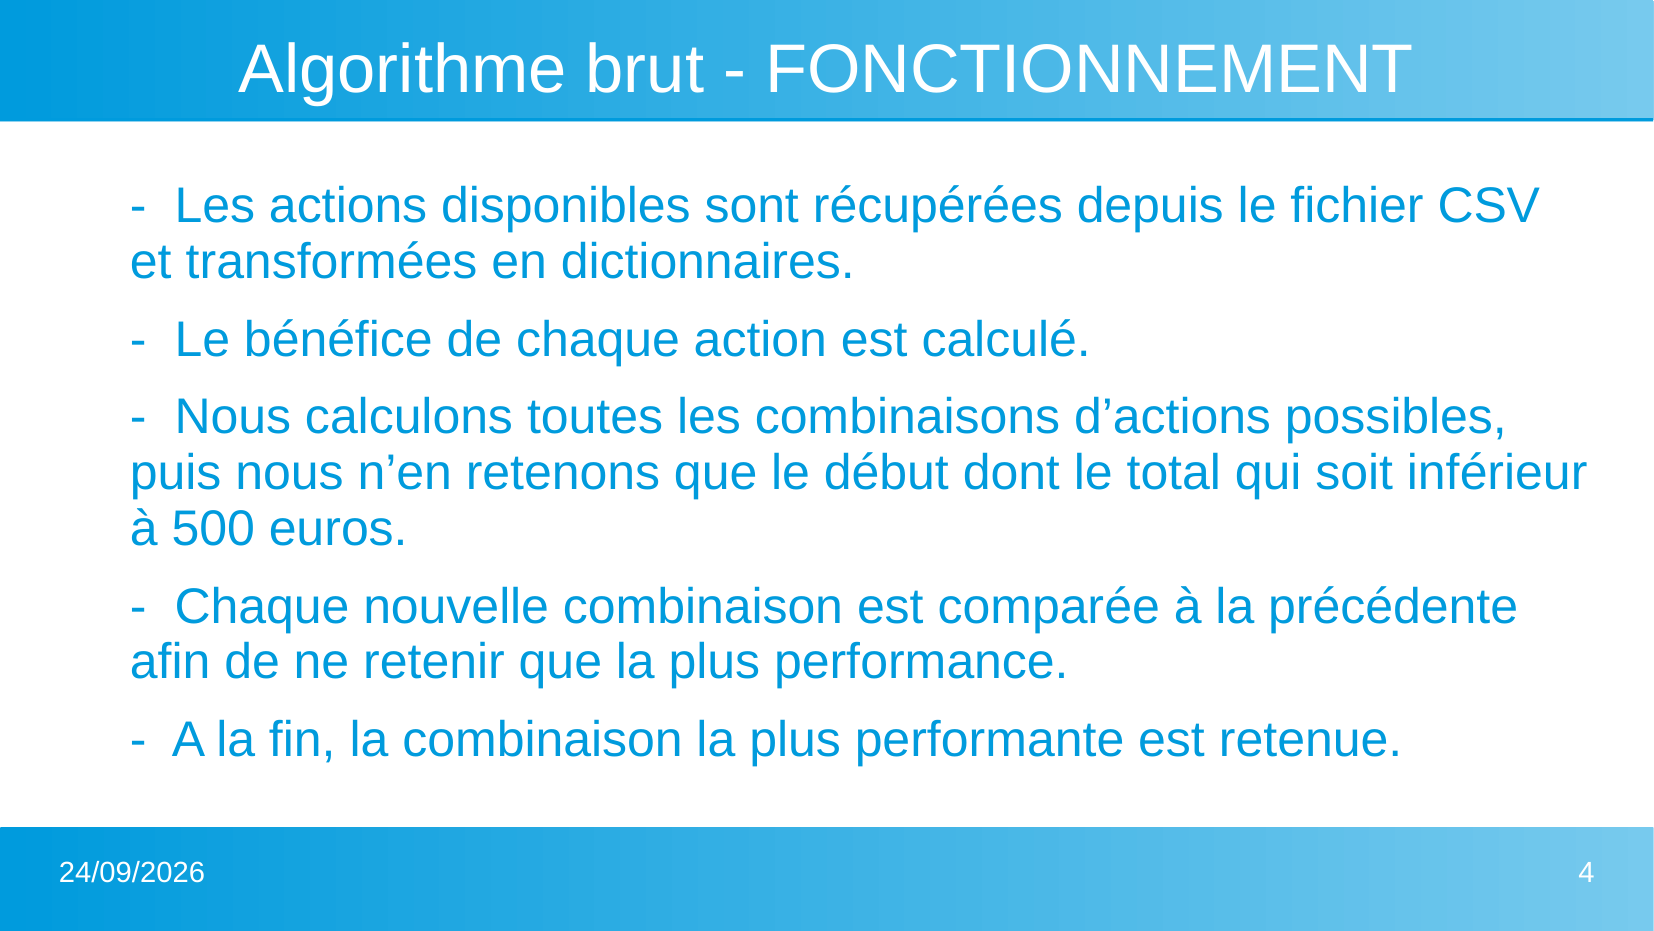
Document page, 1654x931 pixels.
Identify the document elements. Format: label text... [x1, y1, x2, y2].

title Algorithme brut - FONCTIONNEMENT [59, 29, 1595, 108]
list - Les actions disponibles sont récupérées depuis le fichier CSV et transformées en dictionnaires. - Le bénéfice de chaque action est calculé. - Nous calculons toutes les combinaisons d’actions possibles, puis nous n’en retenons que le début dont le total qui soit inférieur à 500 euros. - Chaque nouvelle combinaison est comparée à la précédente afin de ne retenir que la plus performance. - A la fin, la combinaison la plus performante est retenue. [59, 177, 1595, 768]
